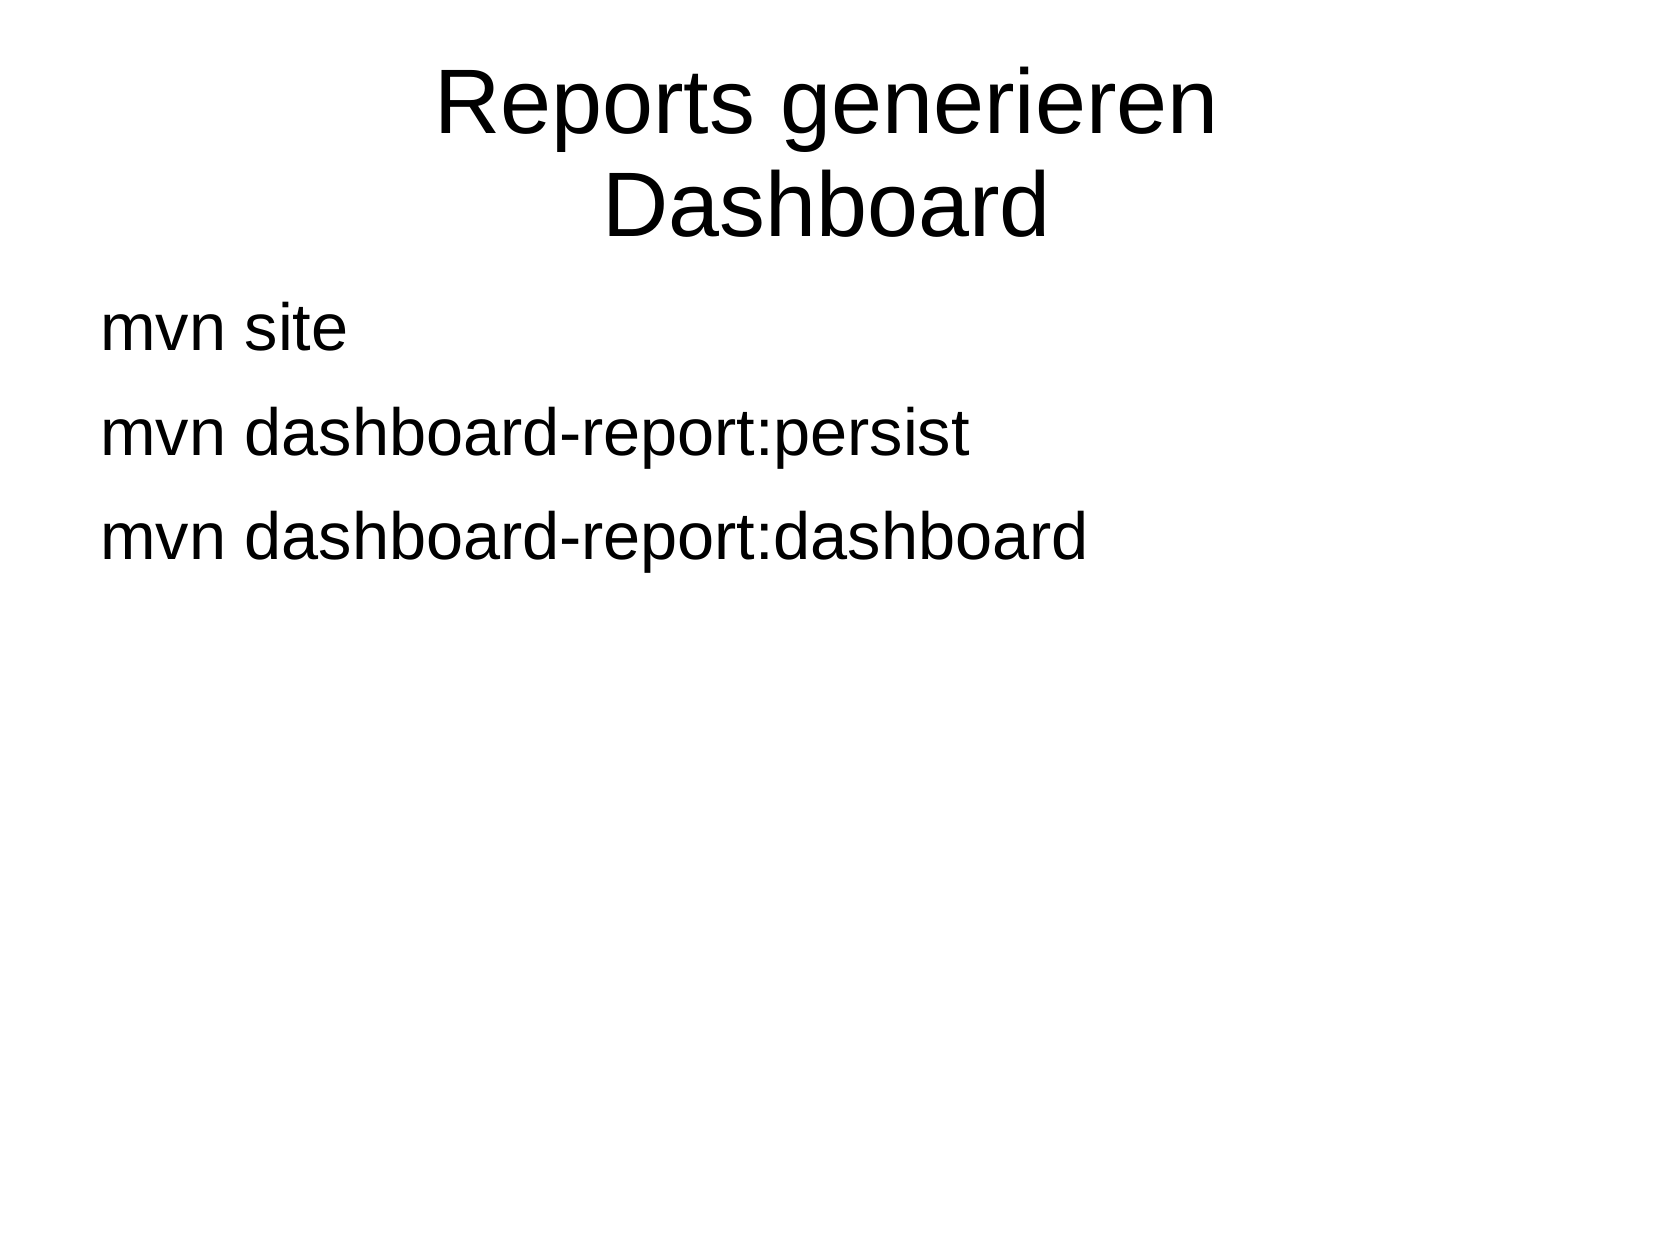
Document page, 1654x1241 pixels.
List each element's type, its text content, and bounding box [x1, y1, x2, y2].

title Reports generieren Dashboard [82, 50, 1571, 256]
list mvn site mvn dashboard-report:persist mvn dashboard-report:dashboard [82, 290, 1571, 1094]
